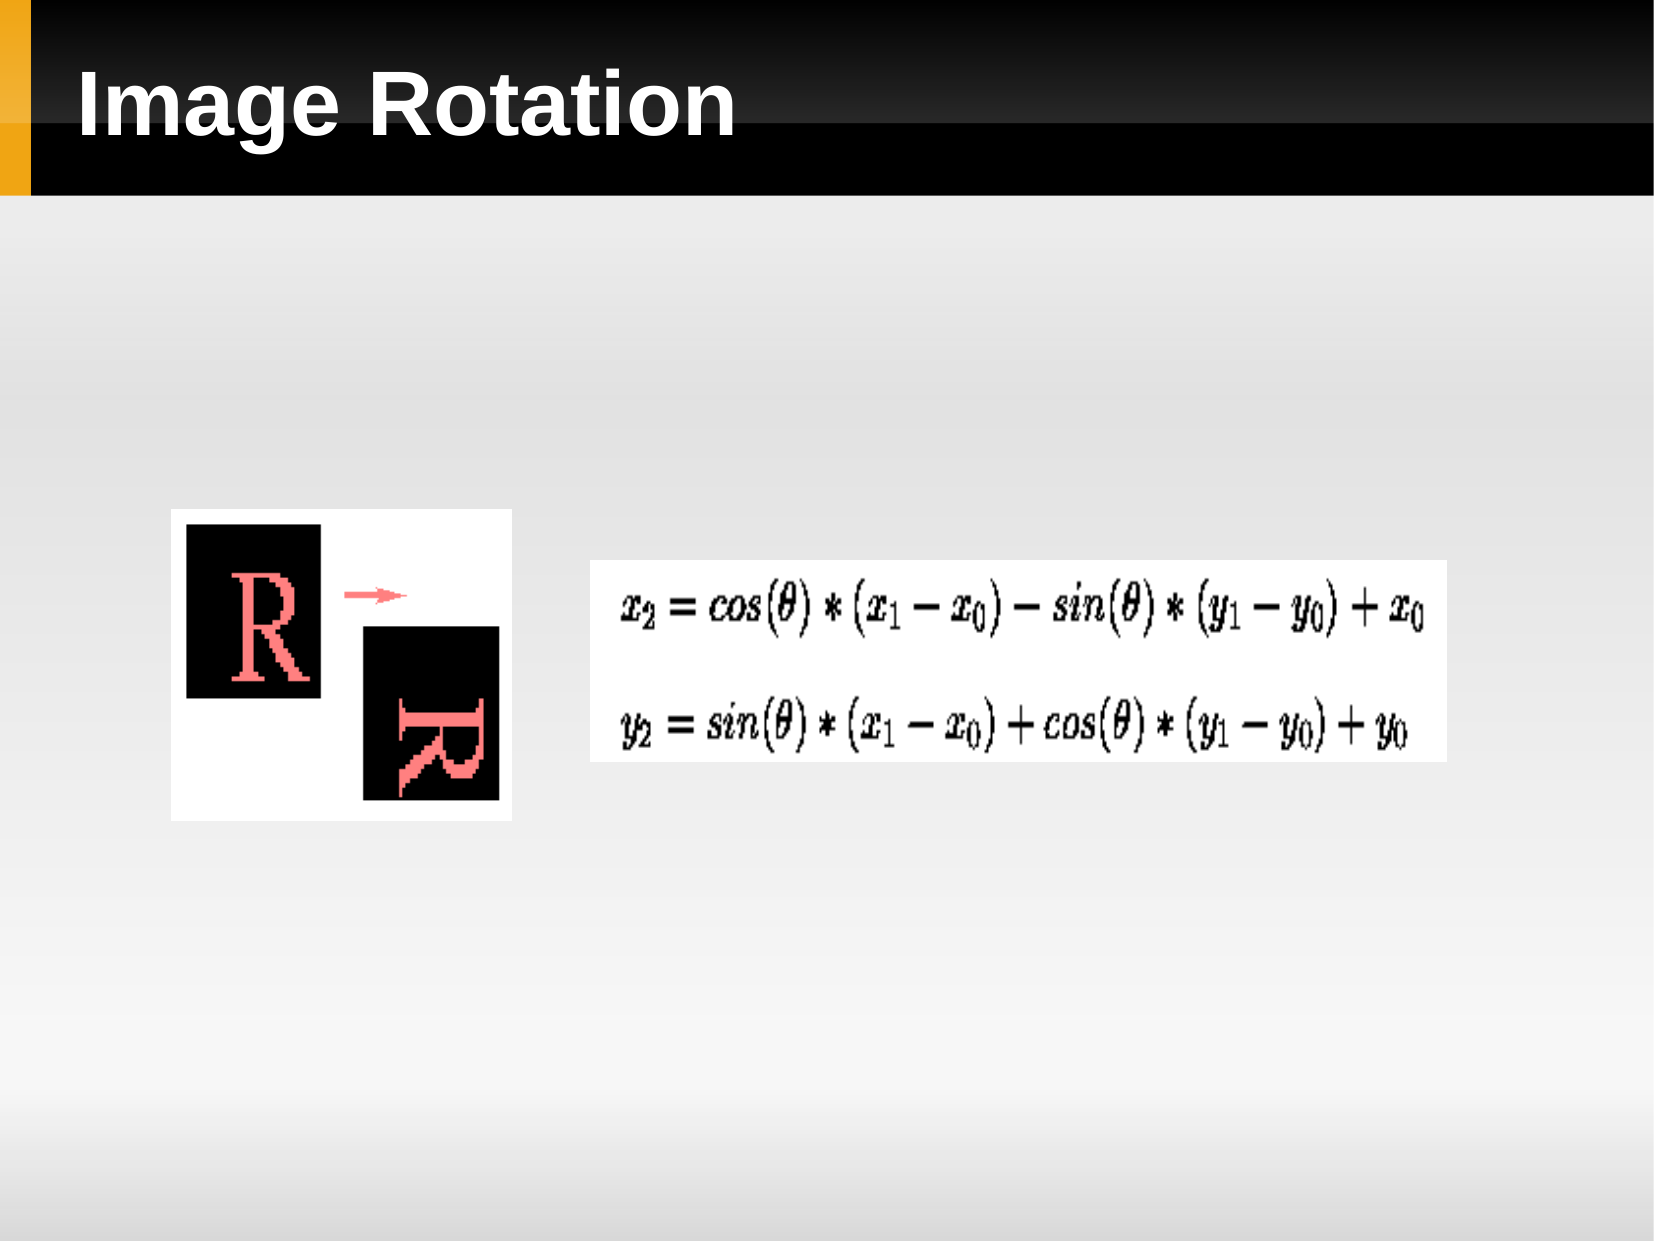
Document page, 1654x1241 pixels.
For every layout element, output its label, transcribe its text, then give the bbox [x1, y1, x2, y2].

picture [0, 0, 1654, 1241]
title Image Rotation [76, 0, 1565, 208]
